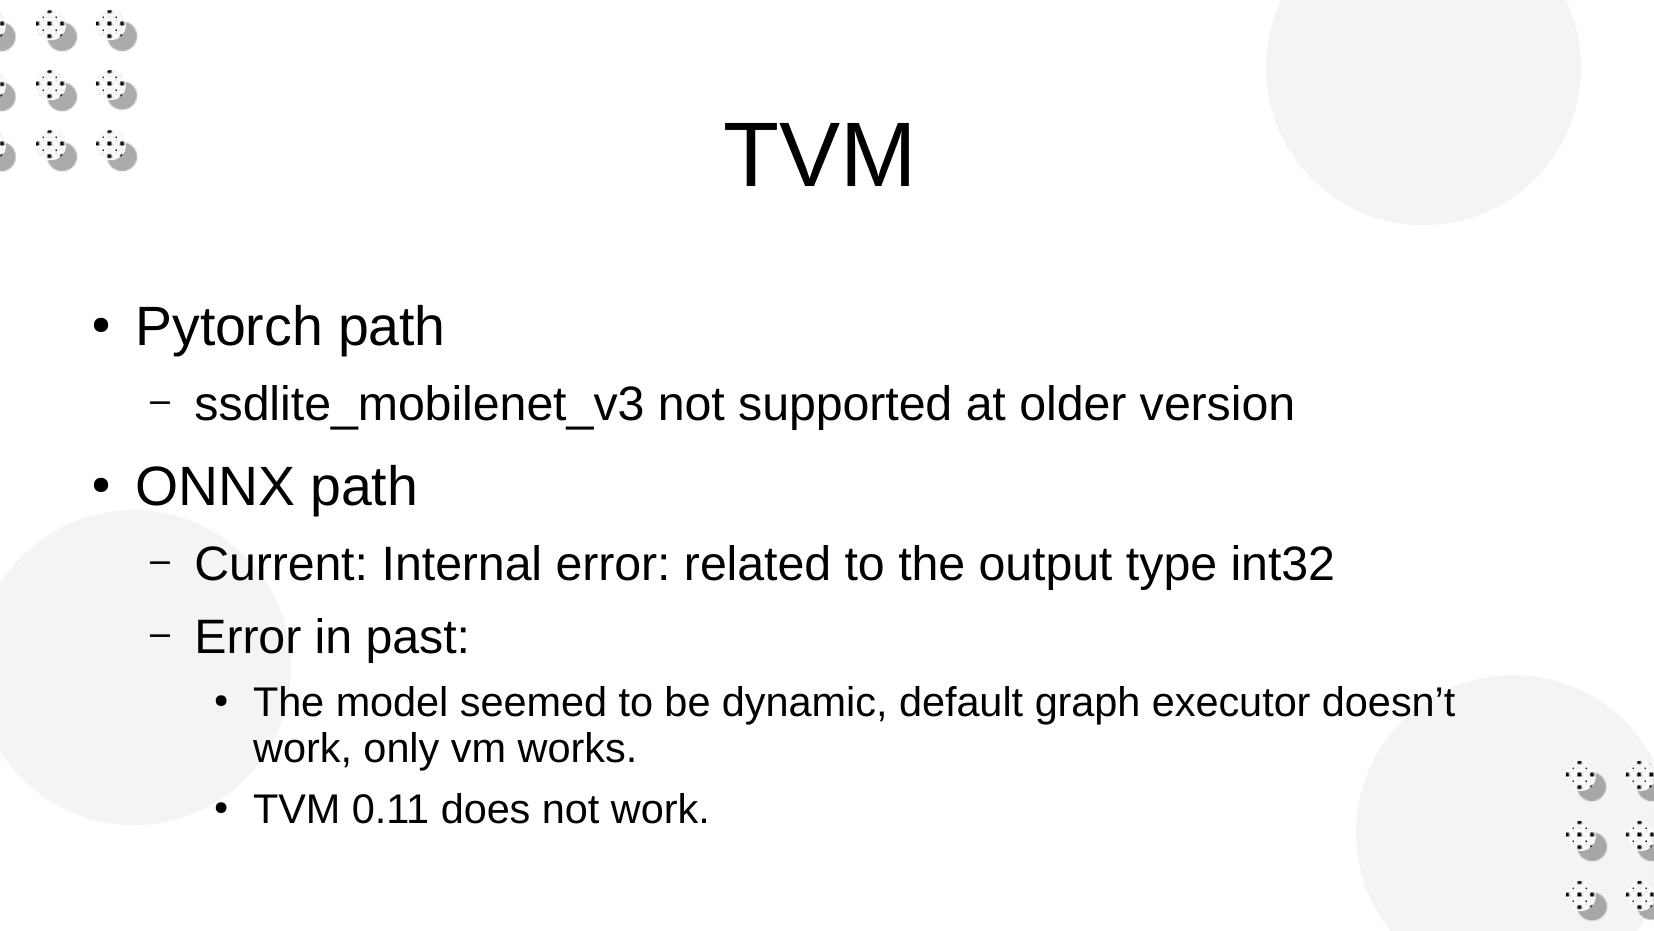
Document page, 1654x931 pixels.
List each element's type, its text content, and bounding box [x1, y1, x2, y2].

picture [1625, 820, 1654, 851]
picture [99, 70, 123, 76]
picture [35, 130, 67, 161]
picture [1625, 880, 1654, 911]
picture [1625, 760, 1654, 791]
picture [35, 10, 66, 41]
title TVM [76, 76, 1565, 233]
picture [0, 13, 6, 38]
list Pytorch path ssdlite_mobilenet_v3 not supported at older version ONNX path Current: Internal error: related to the output type int32 Error in past: The model seemed to be dynamic, default graph executor doesn’t work, only vm works. TVM 0.11 does not work. [76, 295, 1565, 835]
picture [35, 70, 66, 101]
picture [0, 133, 7, 158]
picture [1565, 760, 1596, 791]
picture [95, 10, 126, 41]
picture [0, 73, 6, 98]
picture [1565, 880, 1596, 912]
picture [1565, 820, 1596, 851]
